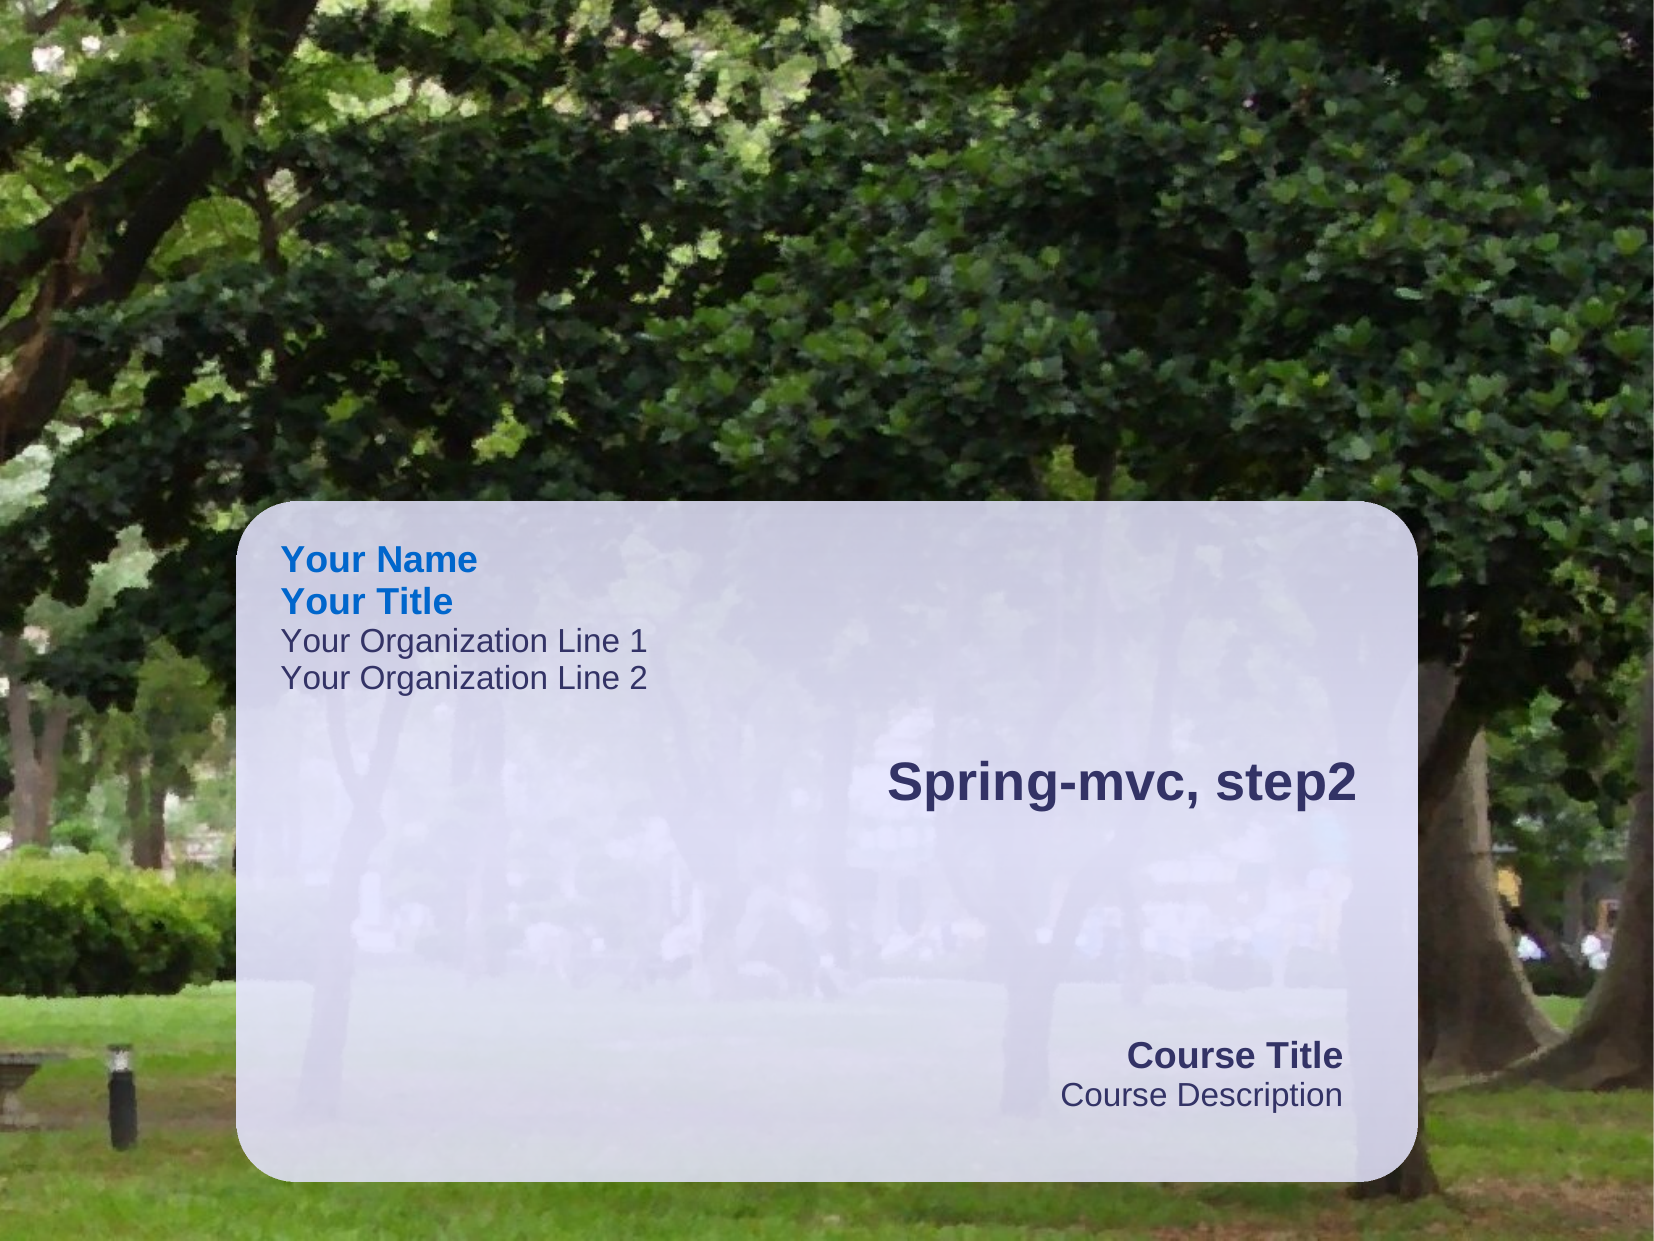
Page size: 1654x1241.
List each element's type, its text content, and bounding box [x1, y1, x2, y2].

title Spring-mvc, step2 [708, 738, 1359, 886]
picture [0, 0, 1654, 1241]
